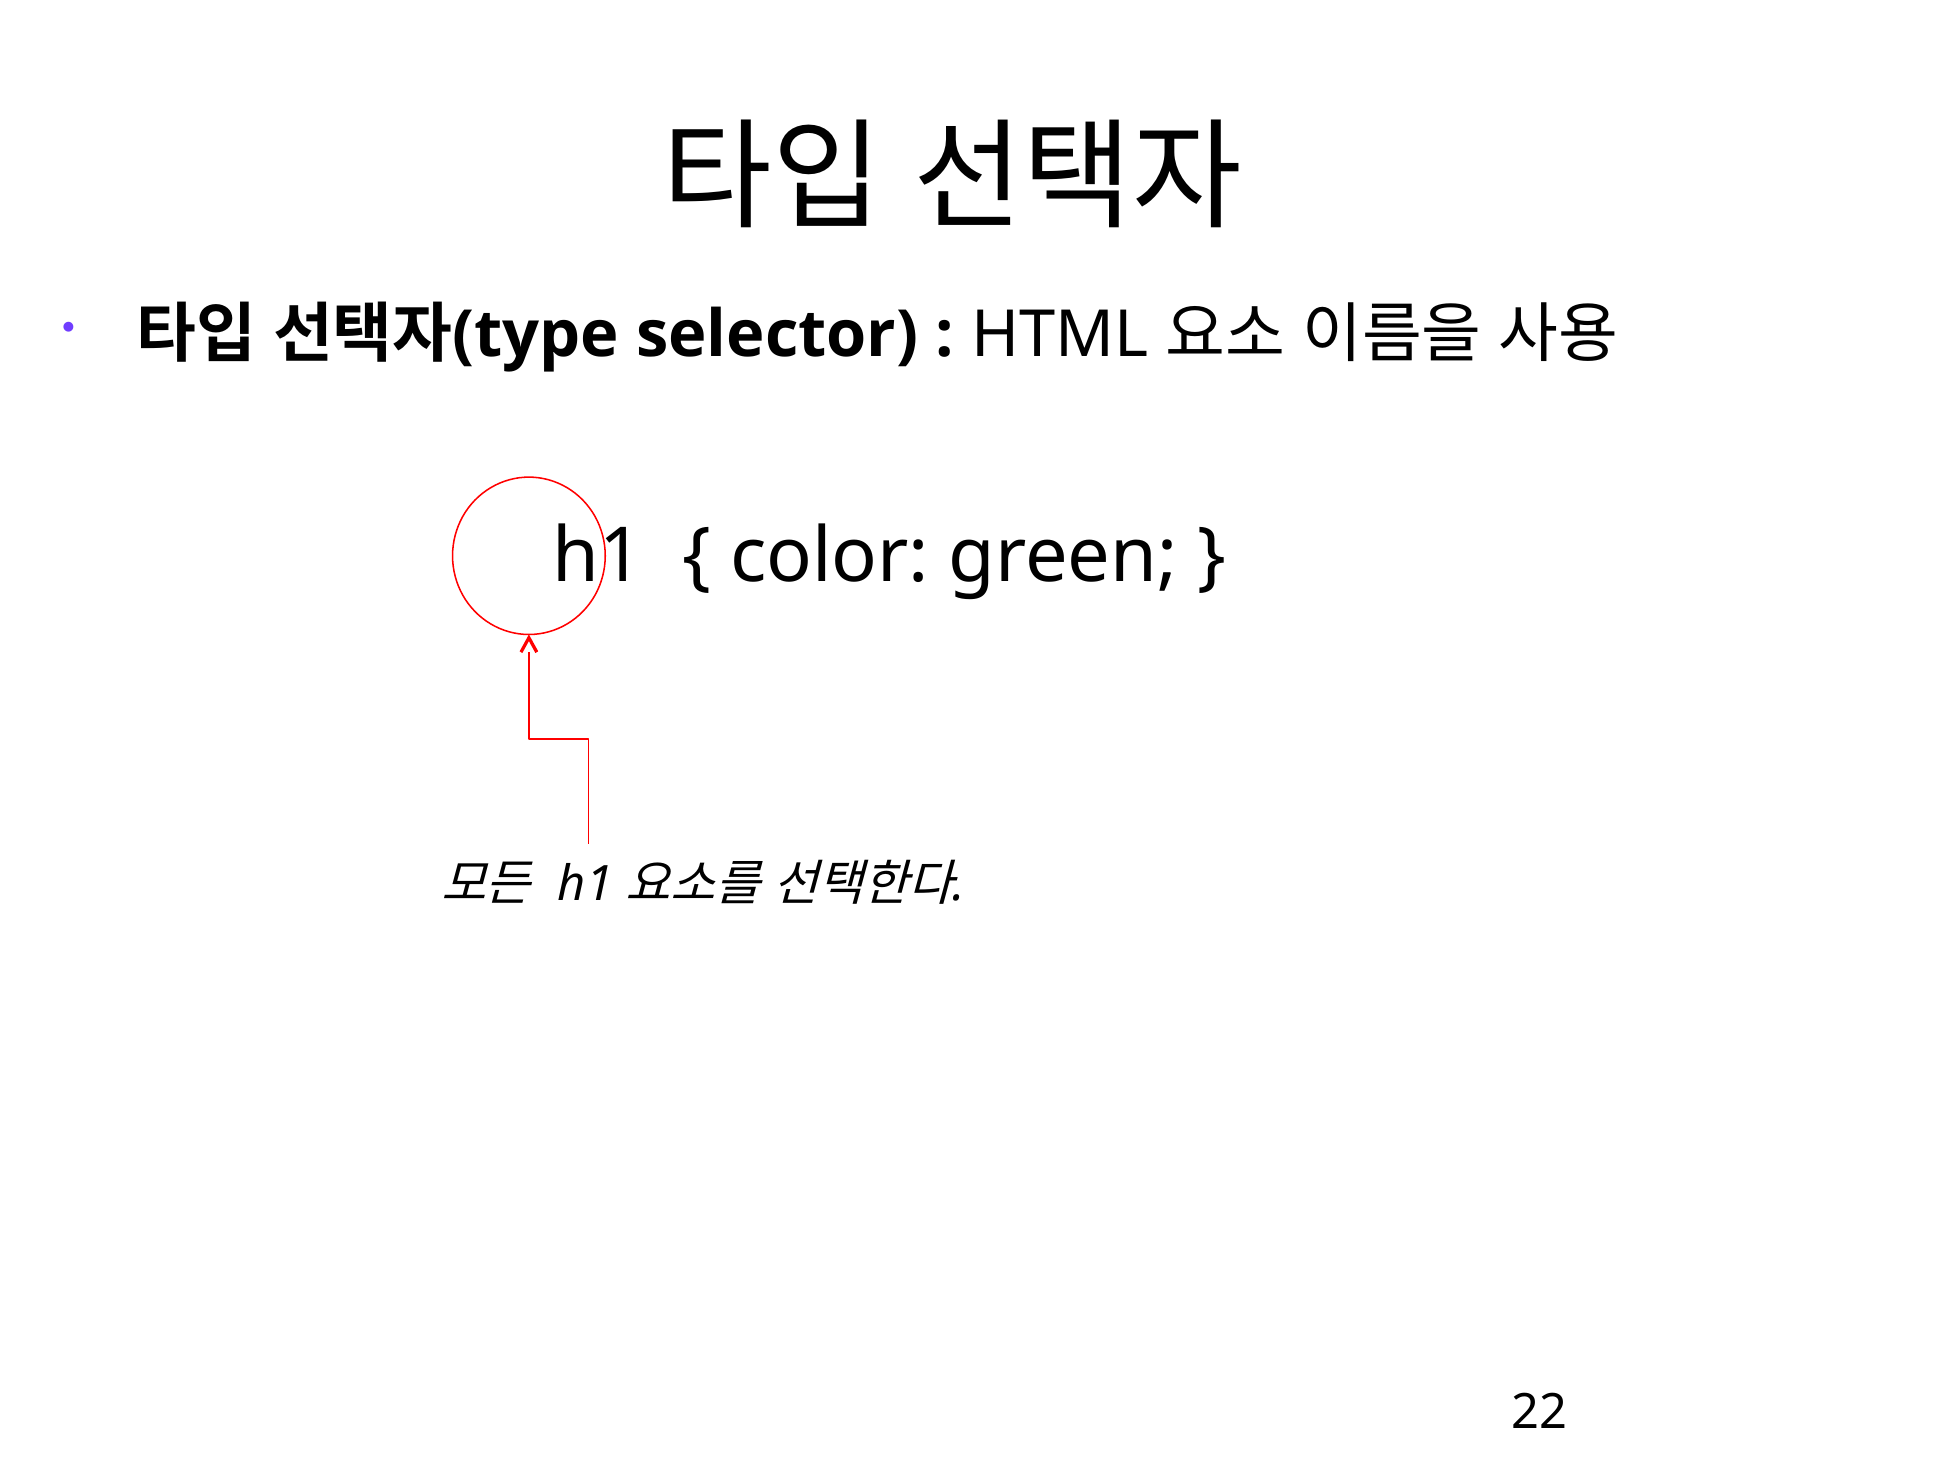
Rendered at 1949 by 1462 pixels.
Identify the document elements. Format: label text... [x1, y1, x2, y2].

title 타입 선택자 [156, 92, 1749, 255]
text_box 모든 h1 요소를 선택한다. [426, 843, 993, 918]
text_box h1 { color: green; } [583, 498, 1242, 605]
slide_number <숫자> [1496, 1372, 1899, 1462]
text_box h1 { color: green; } [537, 498, 604, 605]
list 타입 선택자(type selector) : HTML 요소 이름을 사용 [48, 284, 1897, 1343]
